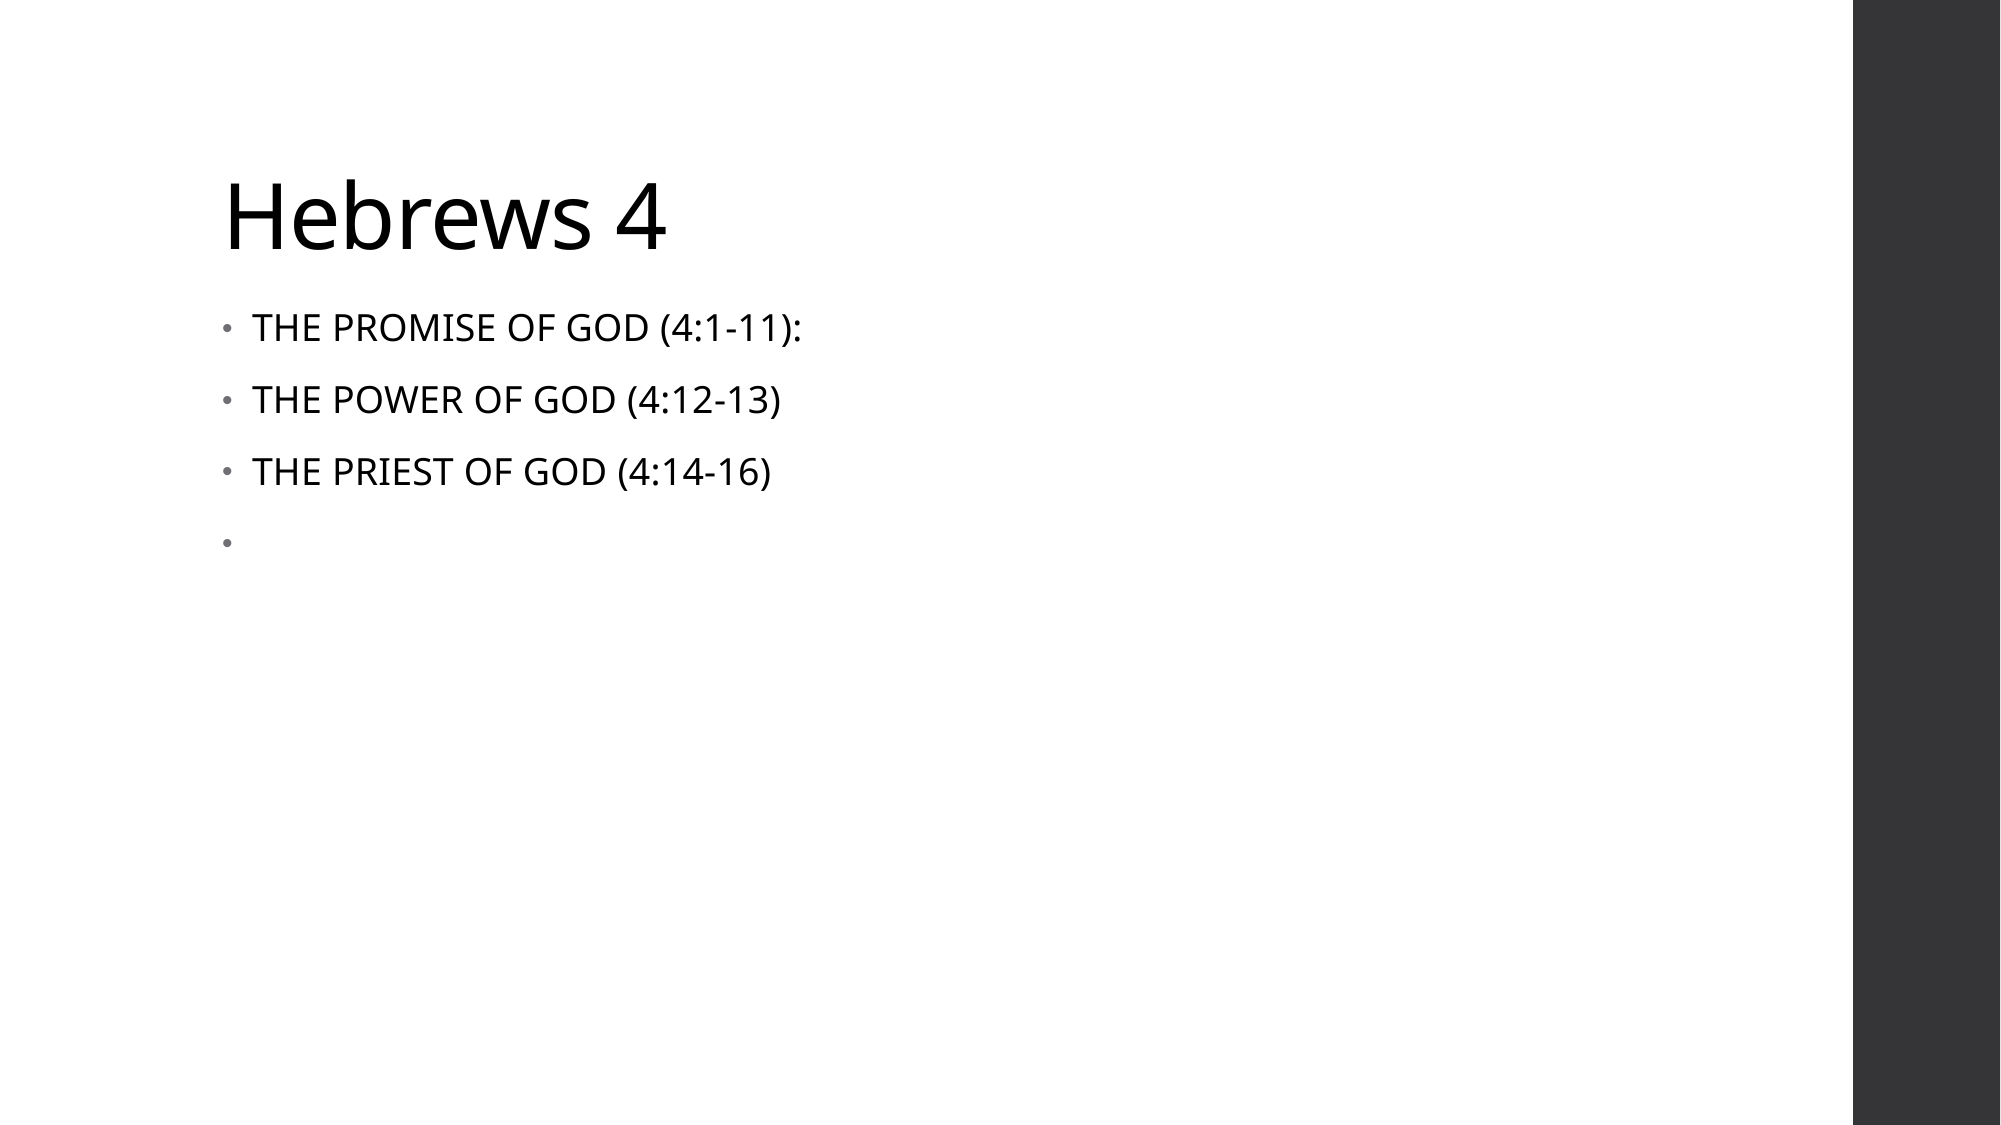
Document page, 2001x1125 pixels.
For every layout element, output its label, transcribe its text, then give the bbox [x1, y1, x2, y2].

list THE PROMISE OF GOD (4:1-11): THE POWER OF GOD (4:12-13) THE PRIEST OF GOD (4:14-16) [206, 299, 1617, 1014]
title Hebrews 4 [206, 60, 1797, 278]
